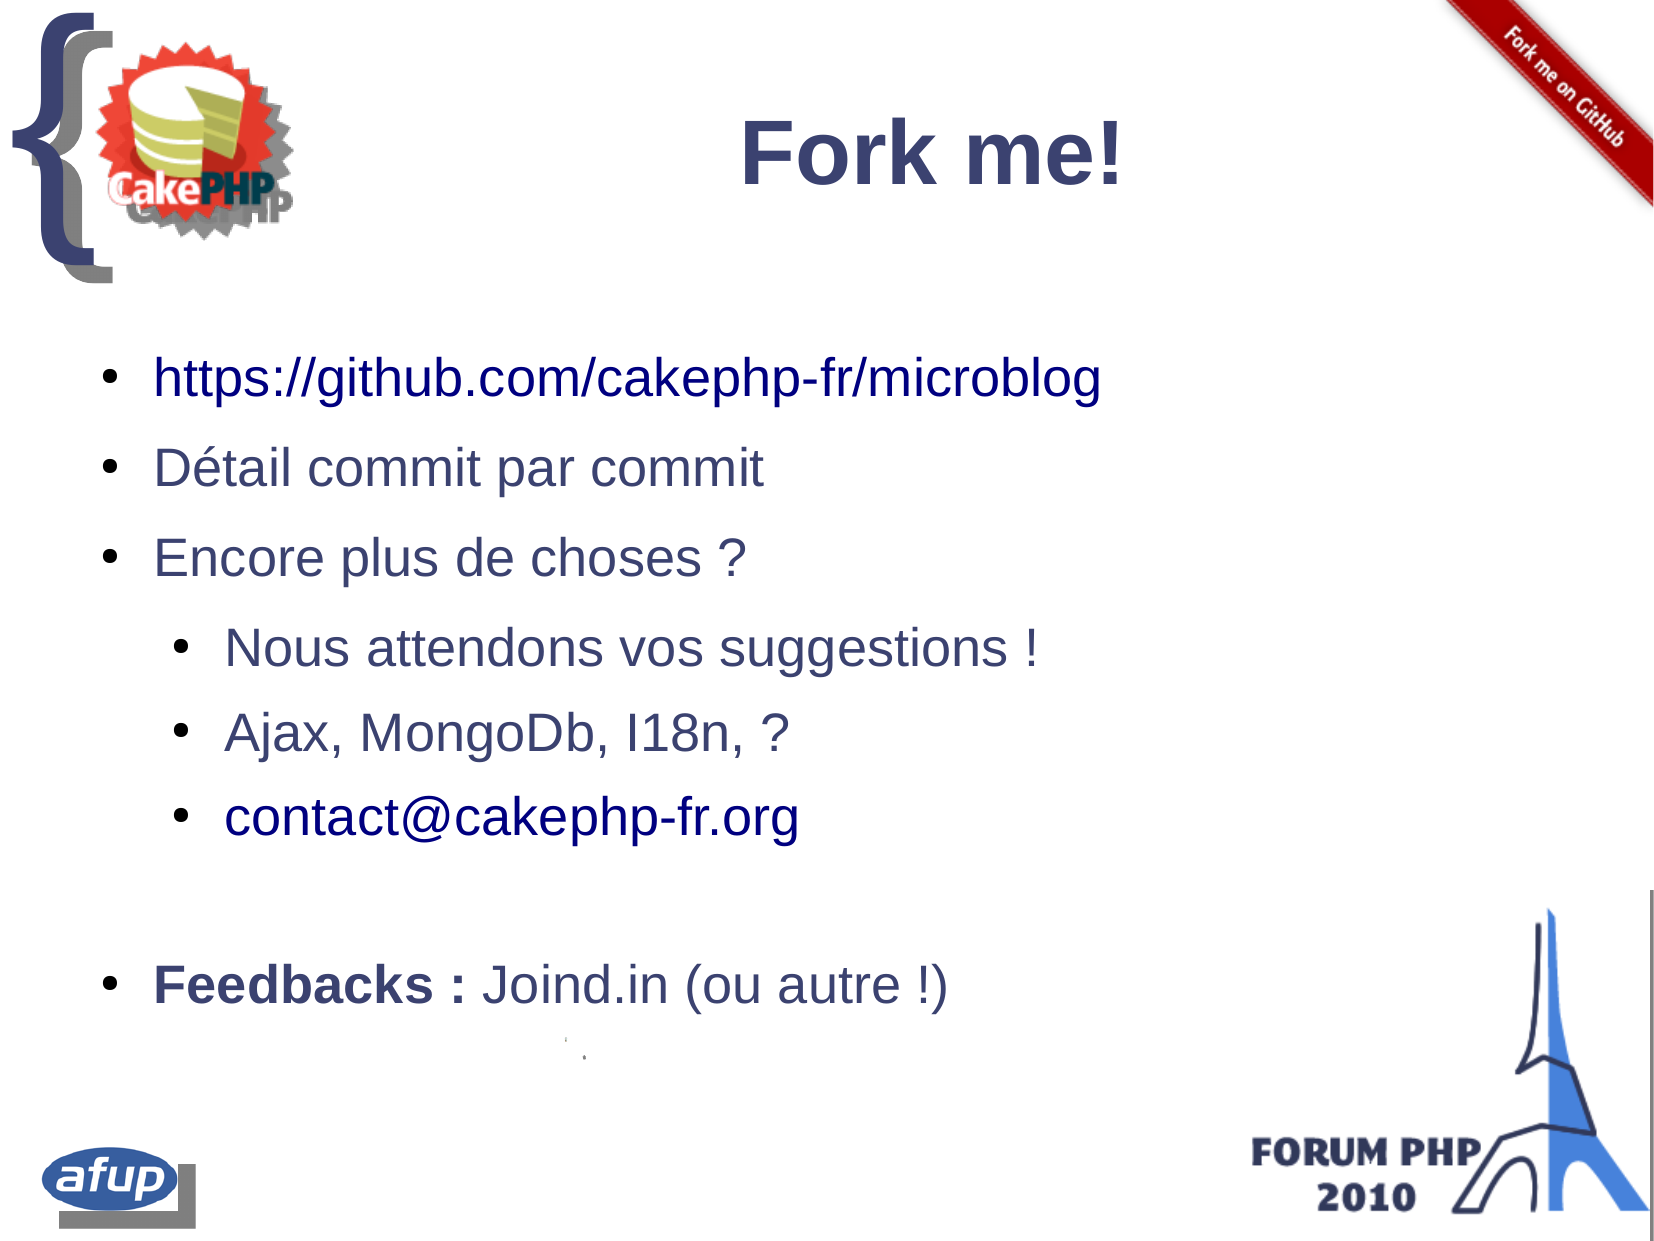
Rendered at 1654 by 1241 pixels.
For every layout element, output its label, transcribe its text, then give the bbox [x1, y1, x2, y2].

list https://github.com/cakephp-fr/microblog Détail commit par commit Encore plus de choses ? Nous attendons vos suggestions ! Ajax, MongoDb, I18n, ? contact@cakephp-fr.org Feedbacks : Joind.in (ou autre !) [82, 290, 1571, 1094]
title Fork me! [295, 56, 1571, 250]
picture [1420, 0, 1654, 231]
picture [41, 1146, 178, 1211]
picture [1240, 872, 1650, 1241]
picture [88, 35, 284, 231]
